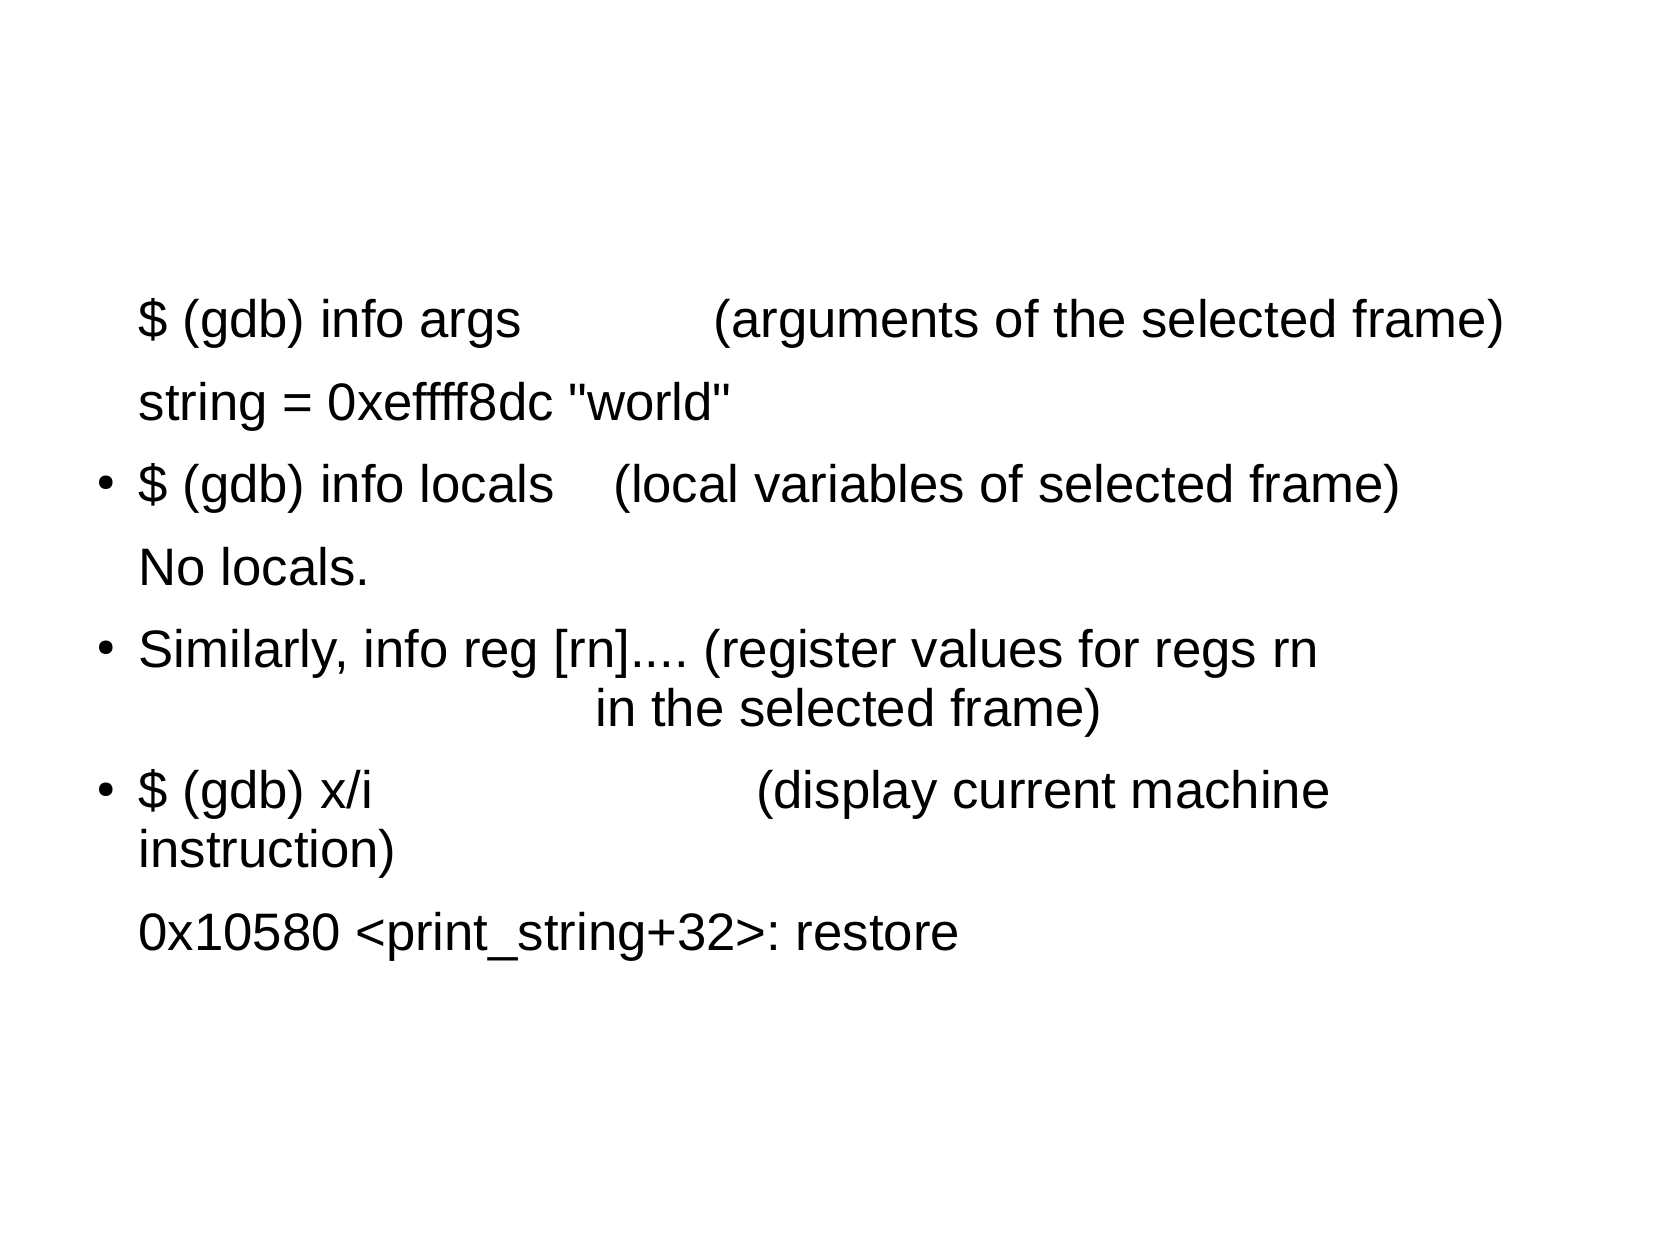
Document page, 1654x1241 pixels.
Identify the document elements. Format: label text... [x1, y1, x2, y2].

list $ (gdb) info args (arguments of the selected frame) string = 0xeffff8dc "world" $ (gdb) info locals (local variables of selected frame) No locals. Similarly, info reg [rn].... (register values for regs rn in the selected frame) $ (gdb) x/i (display current machine instruction) 0x10580 <print_string+32>: restore [82, 290, 1538, 1010]
